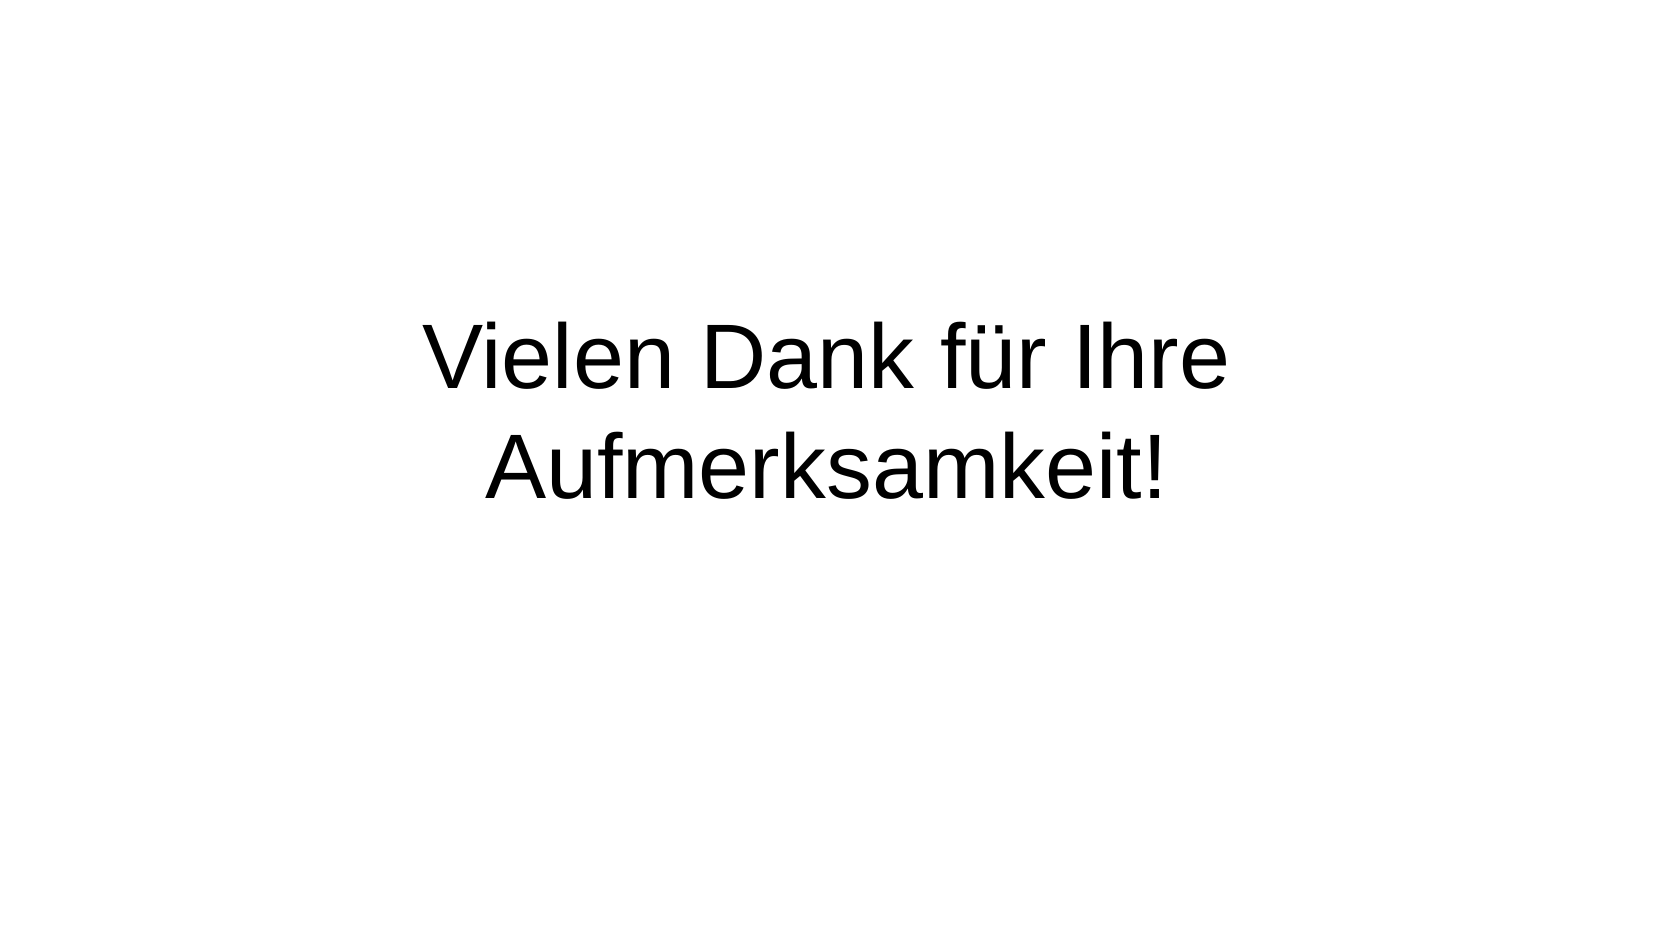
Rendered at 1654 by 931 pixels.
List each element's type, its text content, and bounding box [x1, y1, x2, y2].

text_box Vielen Dank für Ihre Aufmerksamkeit! [82, 304, 1571, 510]
